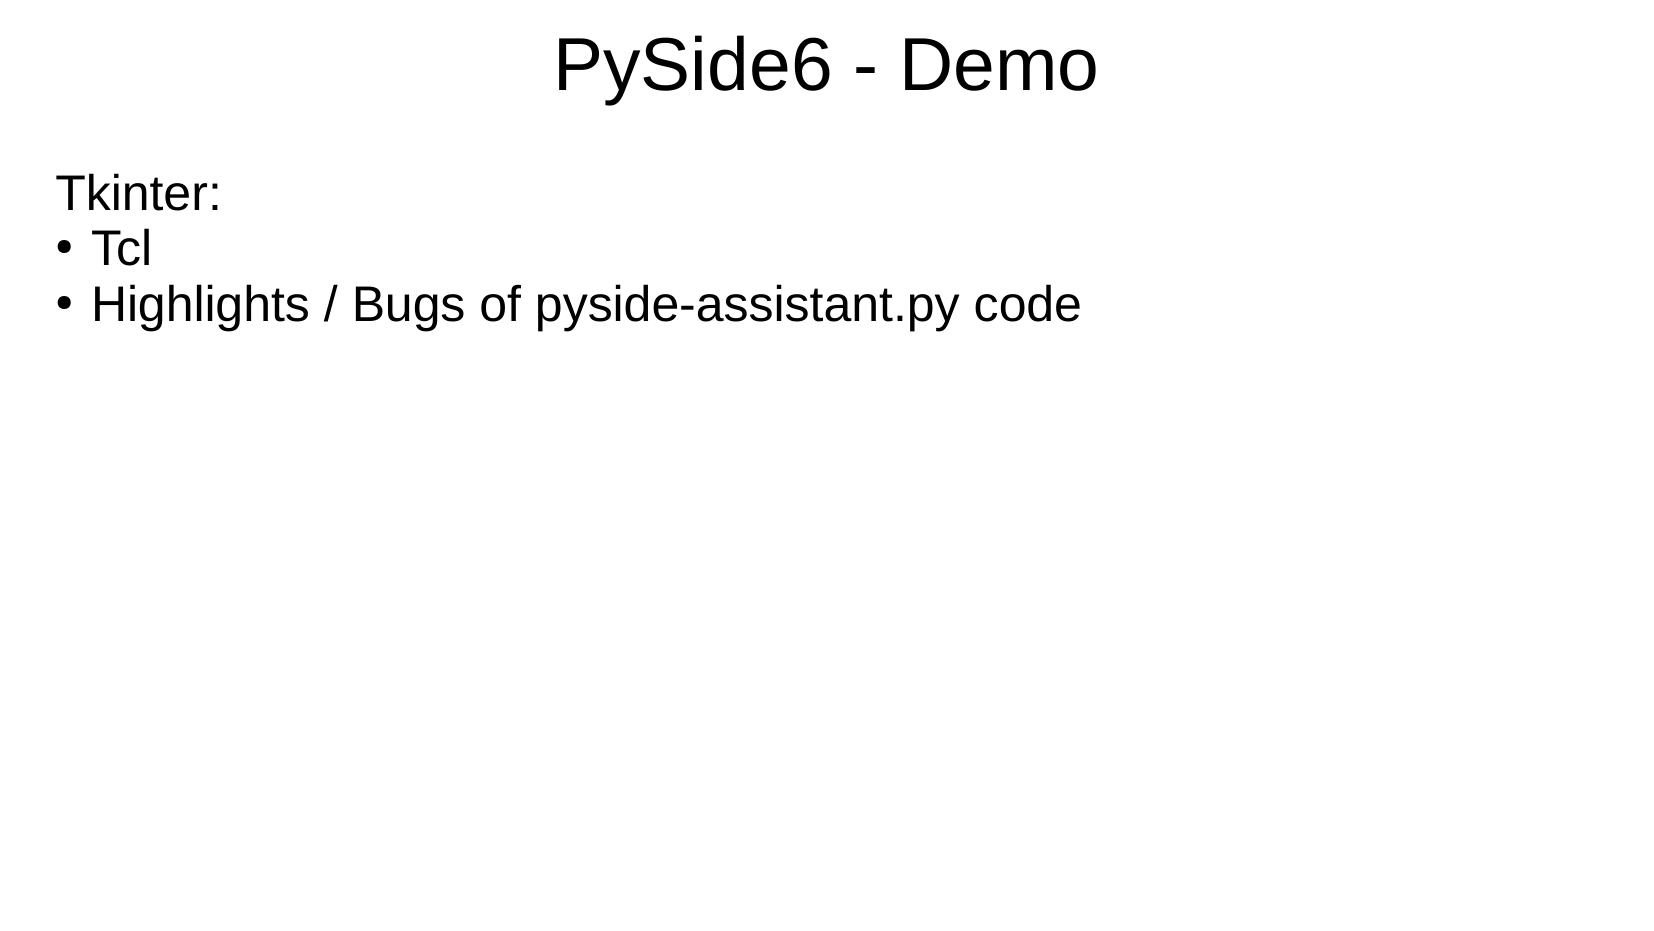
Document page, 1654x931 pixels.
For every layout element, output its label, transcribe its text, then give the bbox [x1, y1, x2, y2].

text_box Tkinter: Tcl Highlights / Bugs of pyside-assistant.py code [55, 164, 1544, 556]
title PySide6 - Demo [82, 22, 1571, 107]
